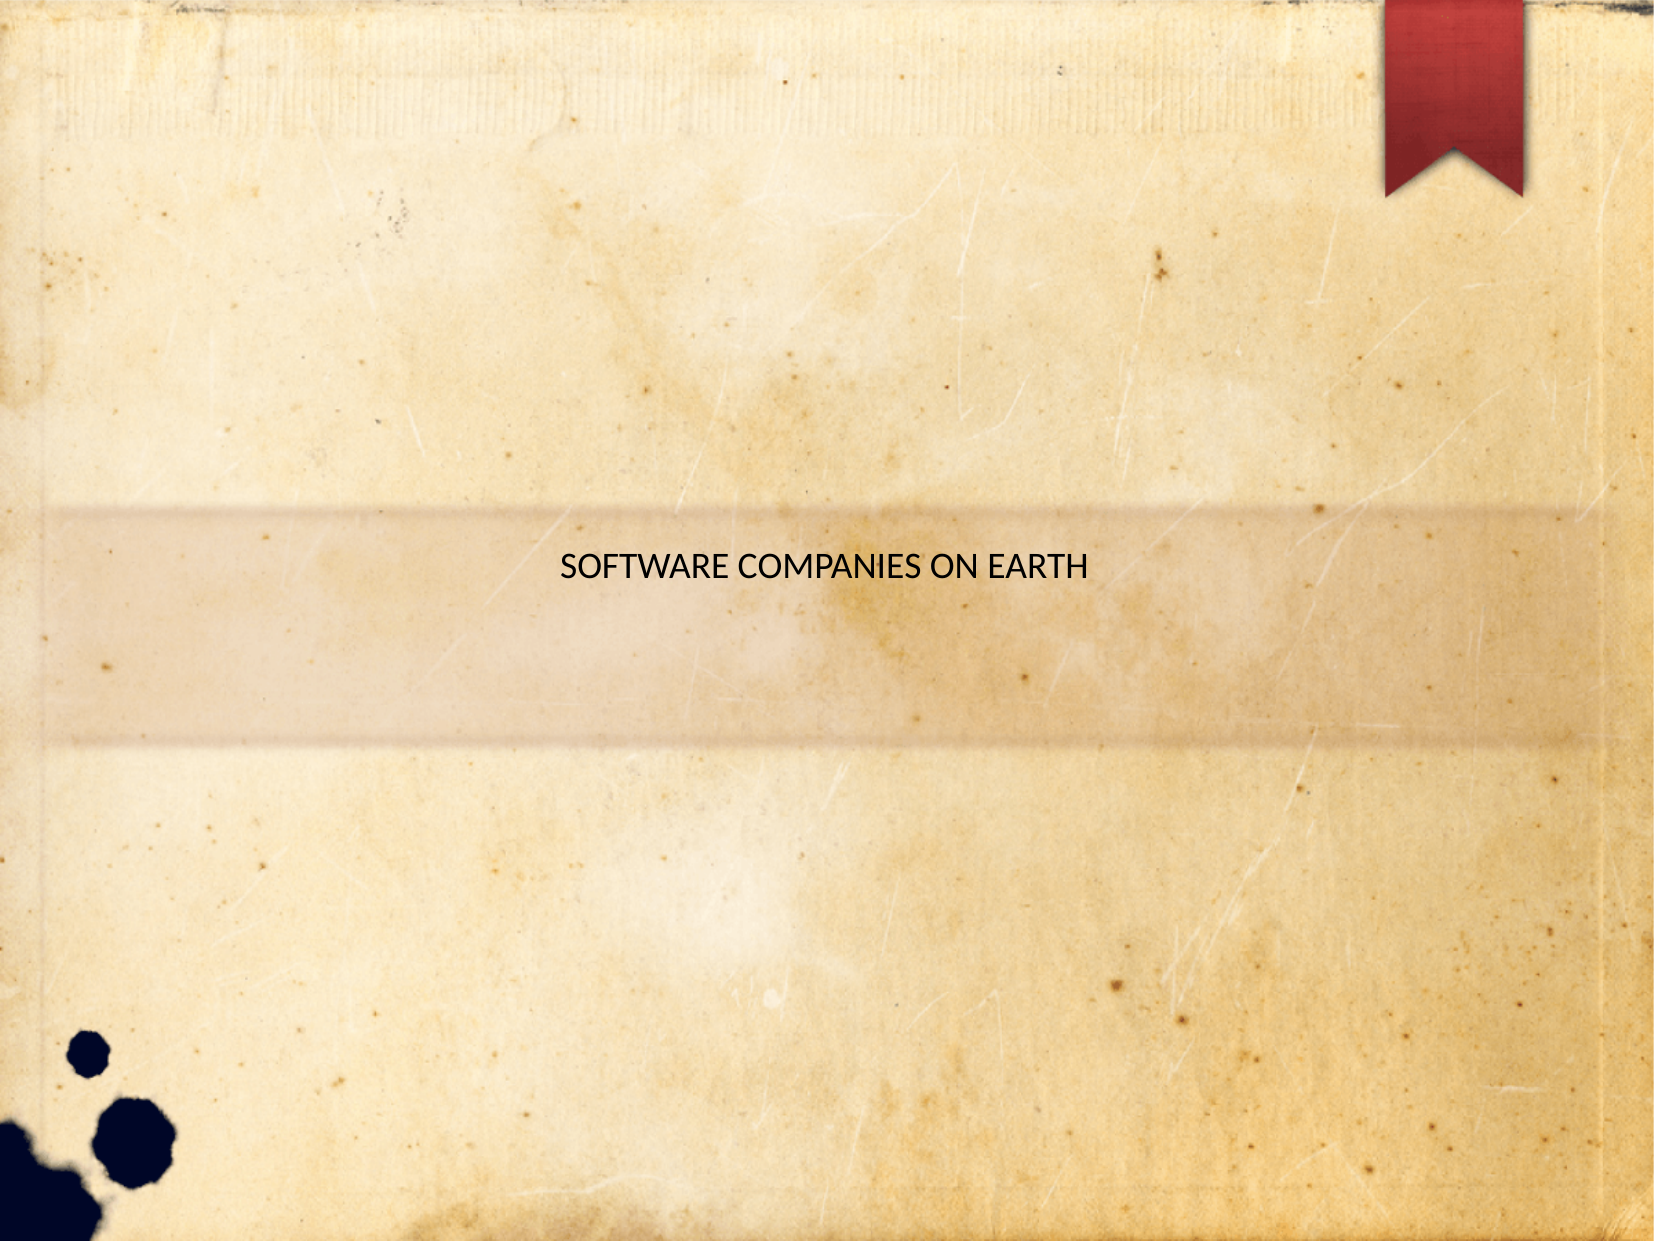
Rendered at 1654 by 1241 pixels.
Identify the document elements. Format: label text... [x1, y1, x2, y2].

text_box SOFTWARE COMPANIES ON EARTH [545, 533, 1109, 595]
